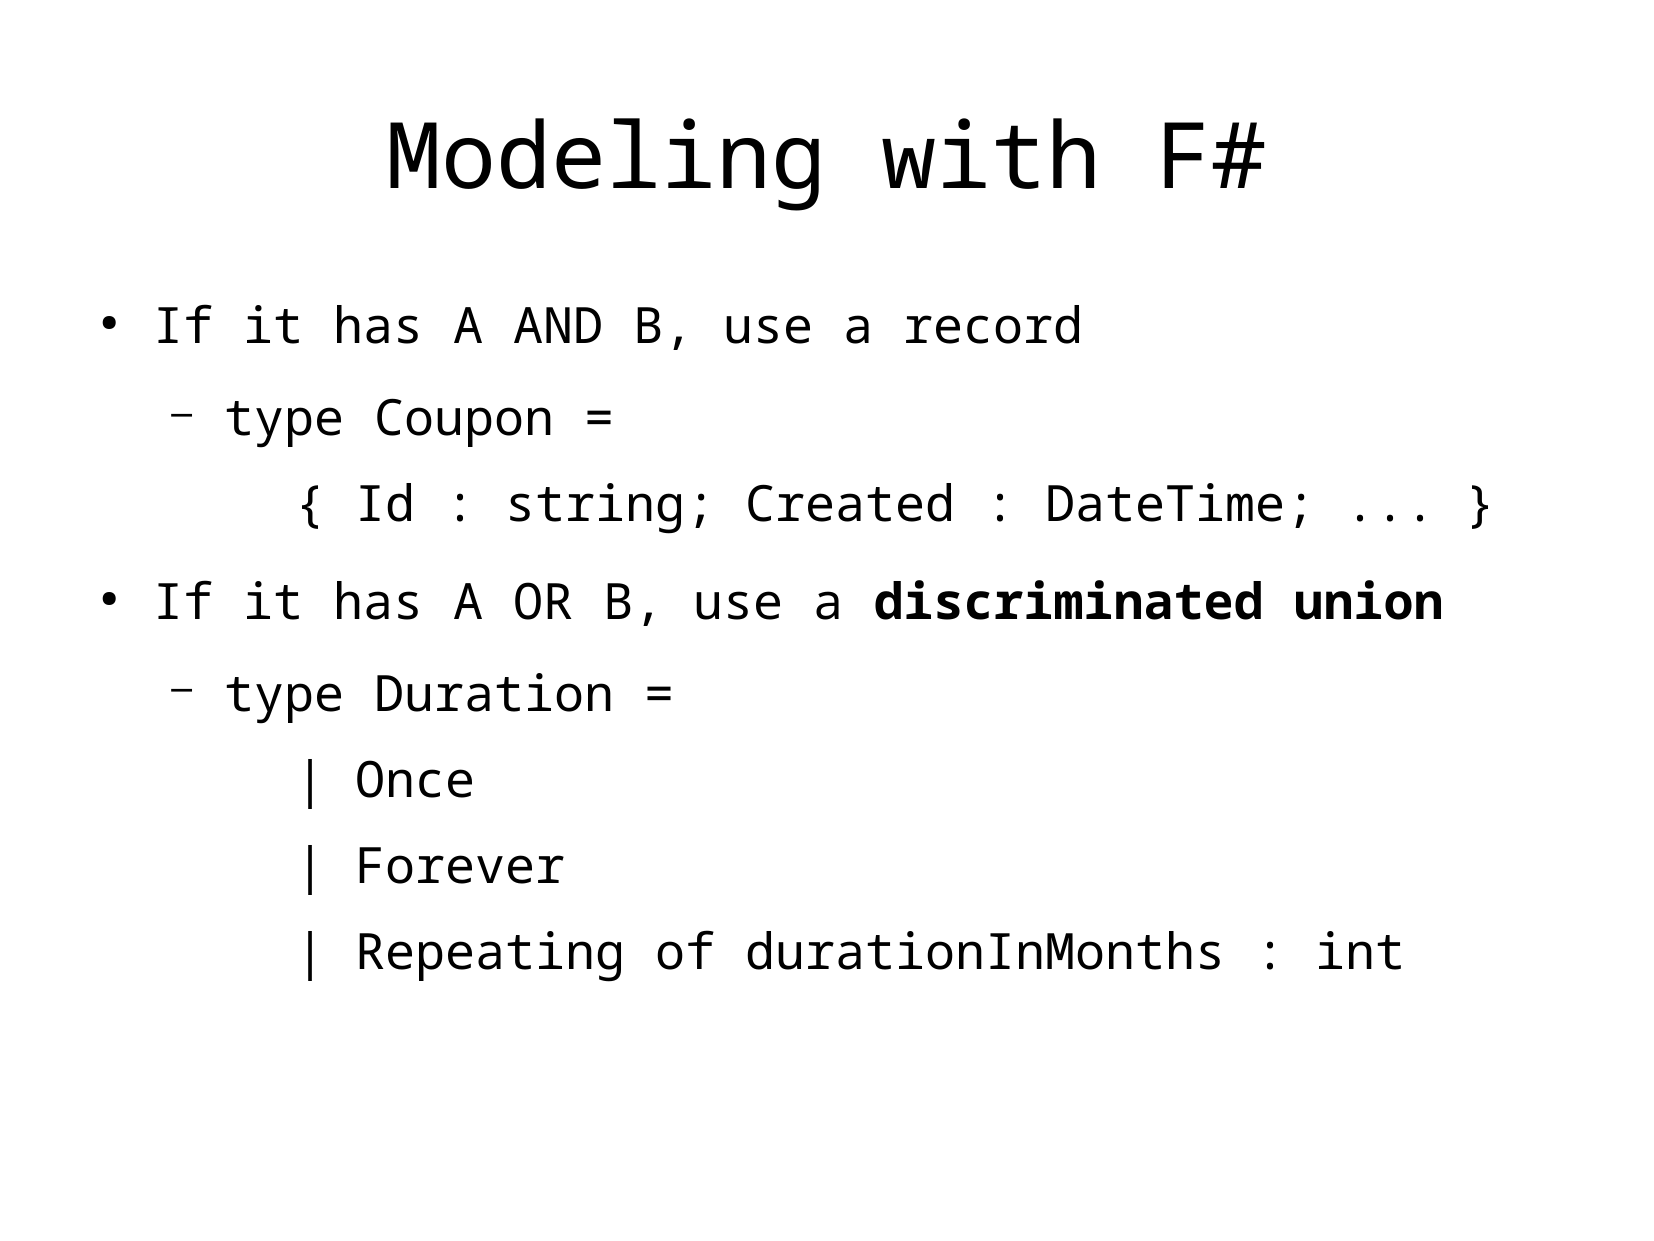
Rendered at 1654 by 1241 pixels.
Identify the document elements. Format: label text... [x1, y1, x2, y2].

title Modeling with F# [82, 49, 1571, 257]
list If it has A AND B, use a record type Coupon = { Id : string; Created : DateTime; ... } If it has A OR B, use a discriminated union type Duration = | Once | Forever | Repeating of durationInMonths : int [82, 290, 1571, 1010]
